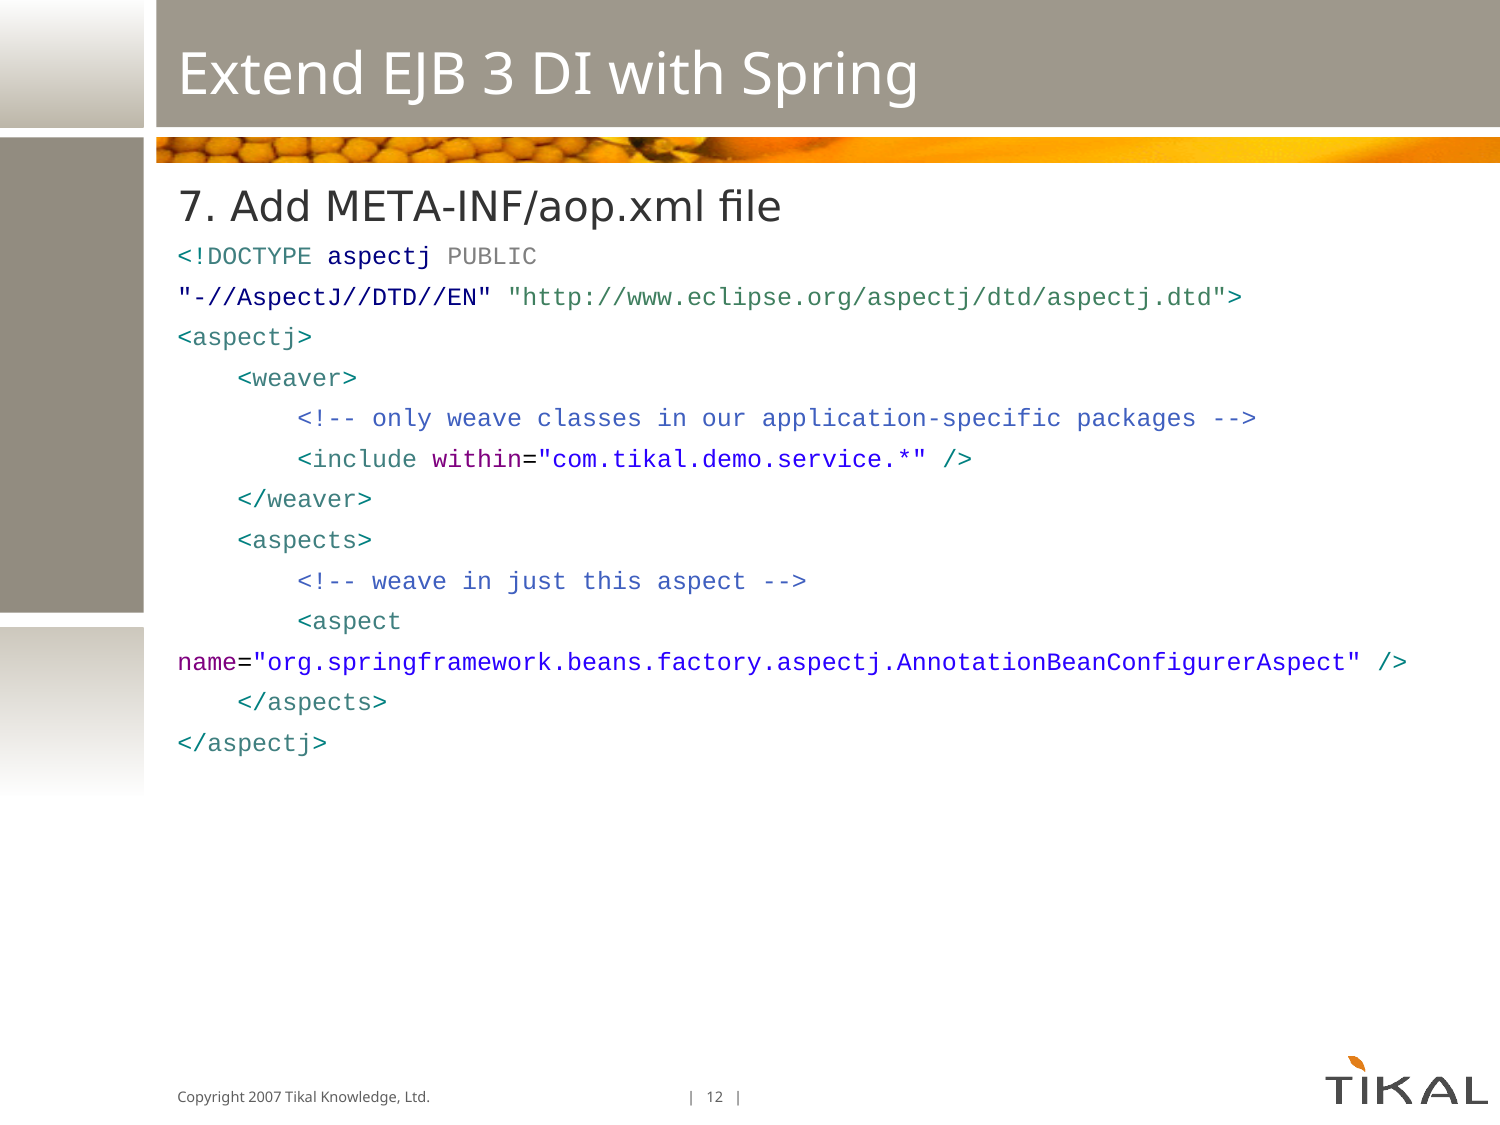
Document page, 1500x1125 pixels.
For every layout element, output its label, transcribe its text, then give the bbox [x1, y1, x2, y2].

list 7. Add META-INF/aop.xml file <!DOCTYPE aspectj PUBLIC "-//AspectJ//DTD//EN" "http://www.eclipse.org/aspectj/dtd/aspectj.dtd"> <aspectj> <weaver> <!-- only weave classes in our application-specific packages --> <include within="com.tikal.demo.service.*" /> </weaver> <aspects> <!-- weave in just this aspect --> <aspect name="org.springframework.beans.factory.aspectj.AnnotationBeanConfigurerAspect" /> </aspects> </aspectj> [162, 118, 1450, 969]
picture [156, 137, 162, 163]
title Extend EJB 3 DI with Spring [162, 24, 1450, 118]
picture [1312, 1034, 1500, 1125]
picture [1450, 137, 1500, 163]
